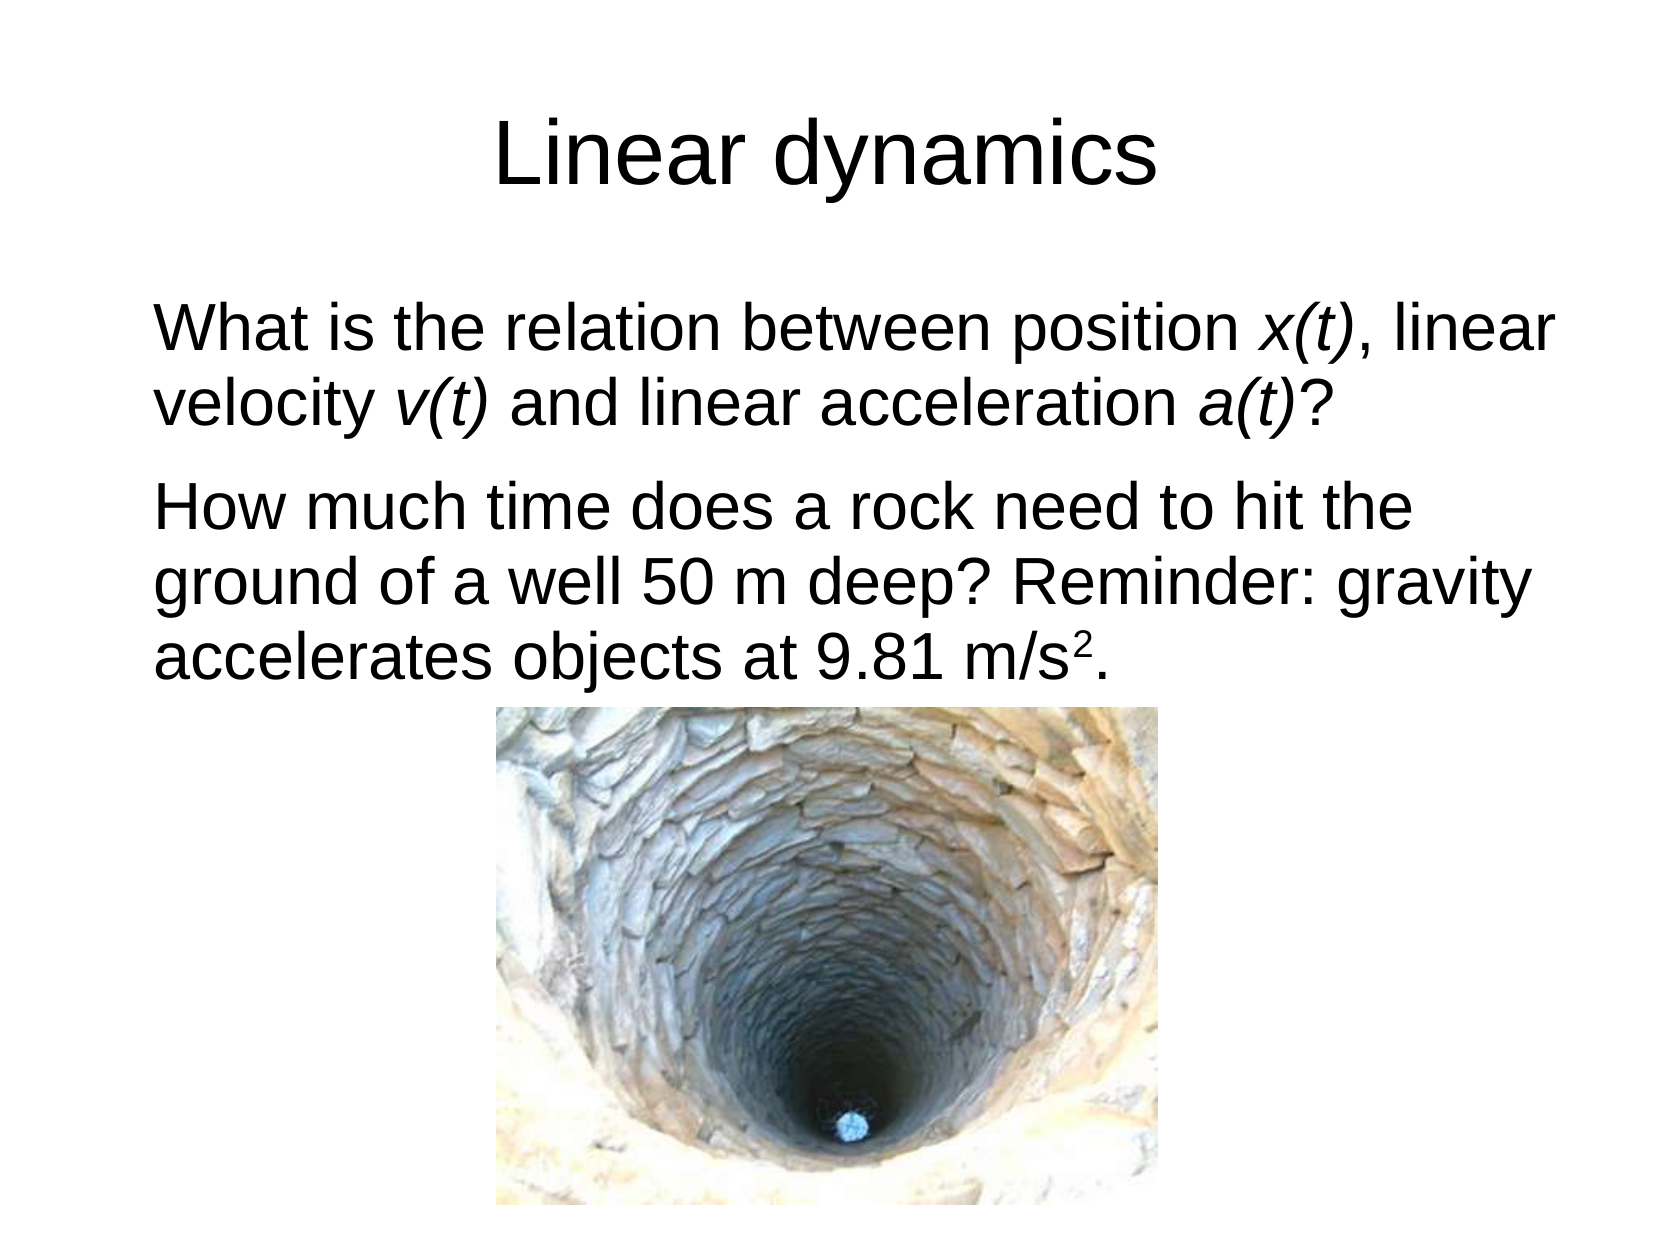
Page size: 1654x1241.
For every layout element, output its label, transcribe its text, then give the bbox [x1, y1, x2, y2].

picture [496, 707, 1158, 1205]
title Linear dynamics [82, 49, 1571, 257]
list What is the relation between position x(t), linear velocity v(t) and linear acceleration a(t)? How much time does a rock need to hit the ground of a well 50 m deep? Reminder: gravity accelerates objects at 9.81 m/s2. [82, 290, 1571, 1010]
